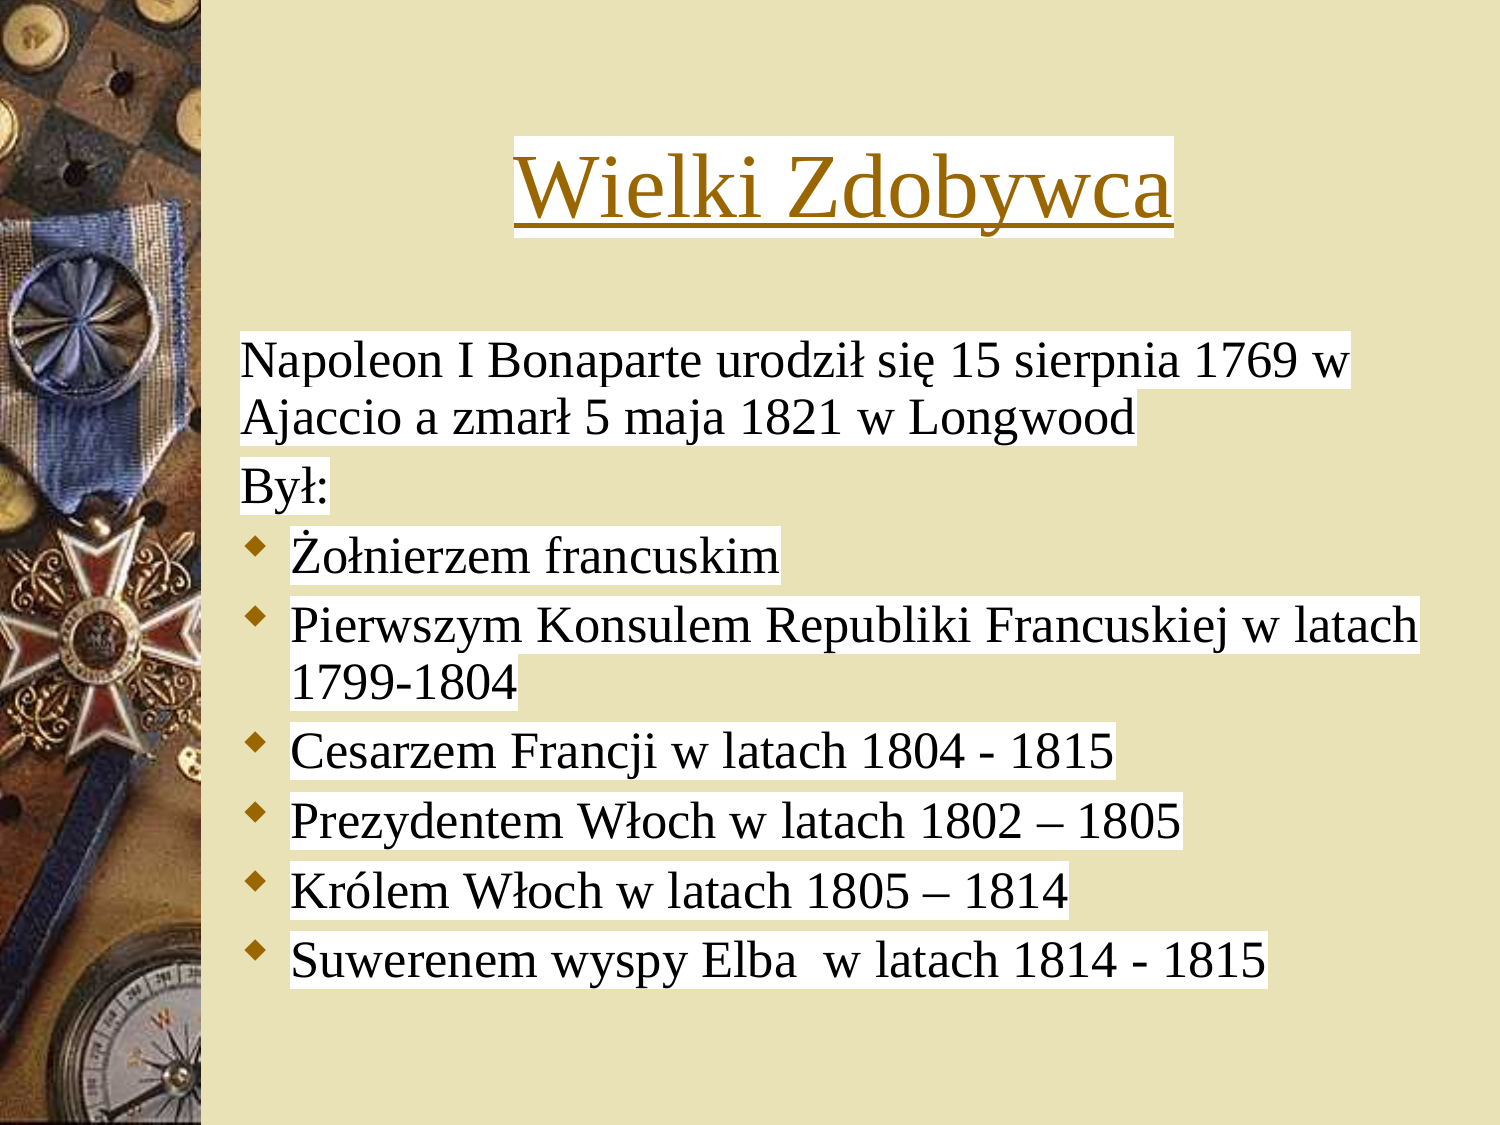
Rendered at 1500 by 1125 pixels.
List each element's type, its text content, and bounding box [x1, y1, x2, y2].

list Napoleon I Bonaparte urodził się 15 sierpnia 1769 w Ajaccio a zmarł 5 maja 1821 w Longwood Był: Żołnierzem francuskim Pierwszym Konsulem Republiki Francuskiej w latach 1799-1804 Cesarzem Francji w latach 1804 - 1815 Prezydentem Włoch w latach 1802 – 1805 Królem Włoch w latach 1805 – 1814 Suwerenem wyspy Elba w latach 1814 - 1815 [224, 324, 1475, 1000]
title Wielki Zdobywca [224, 87, 1463, 275]
picture [0, 0, 201, 1125]
